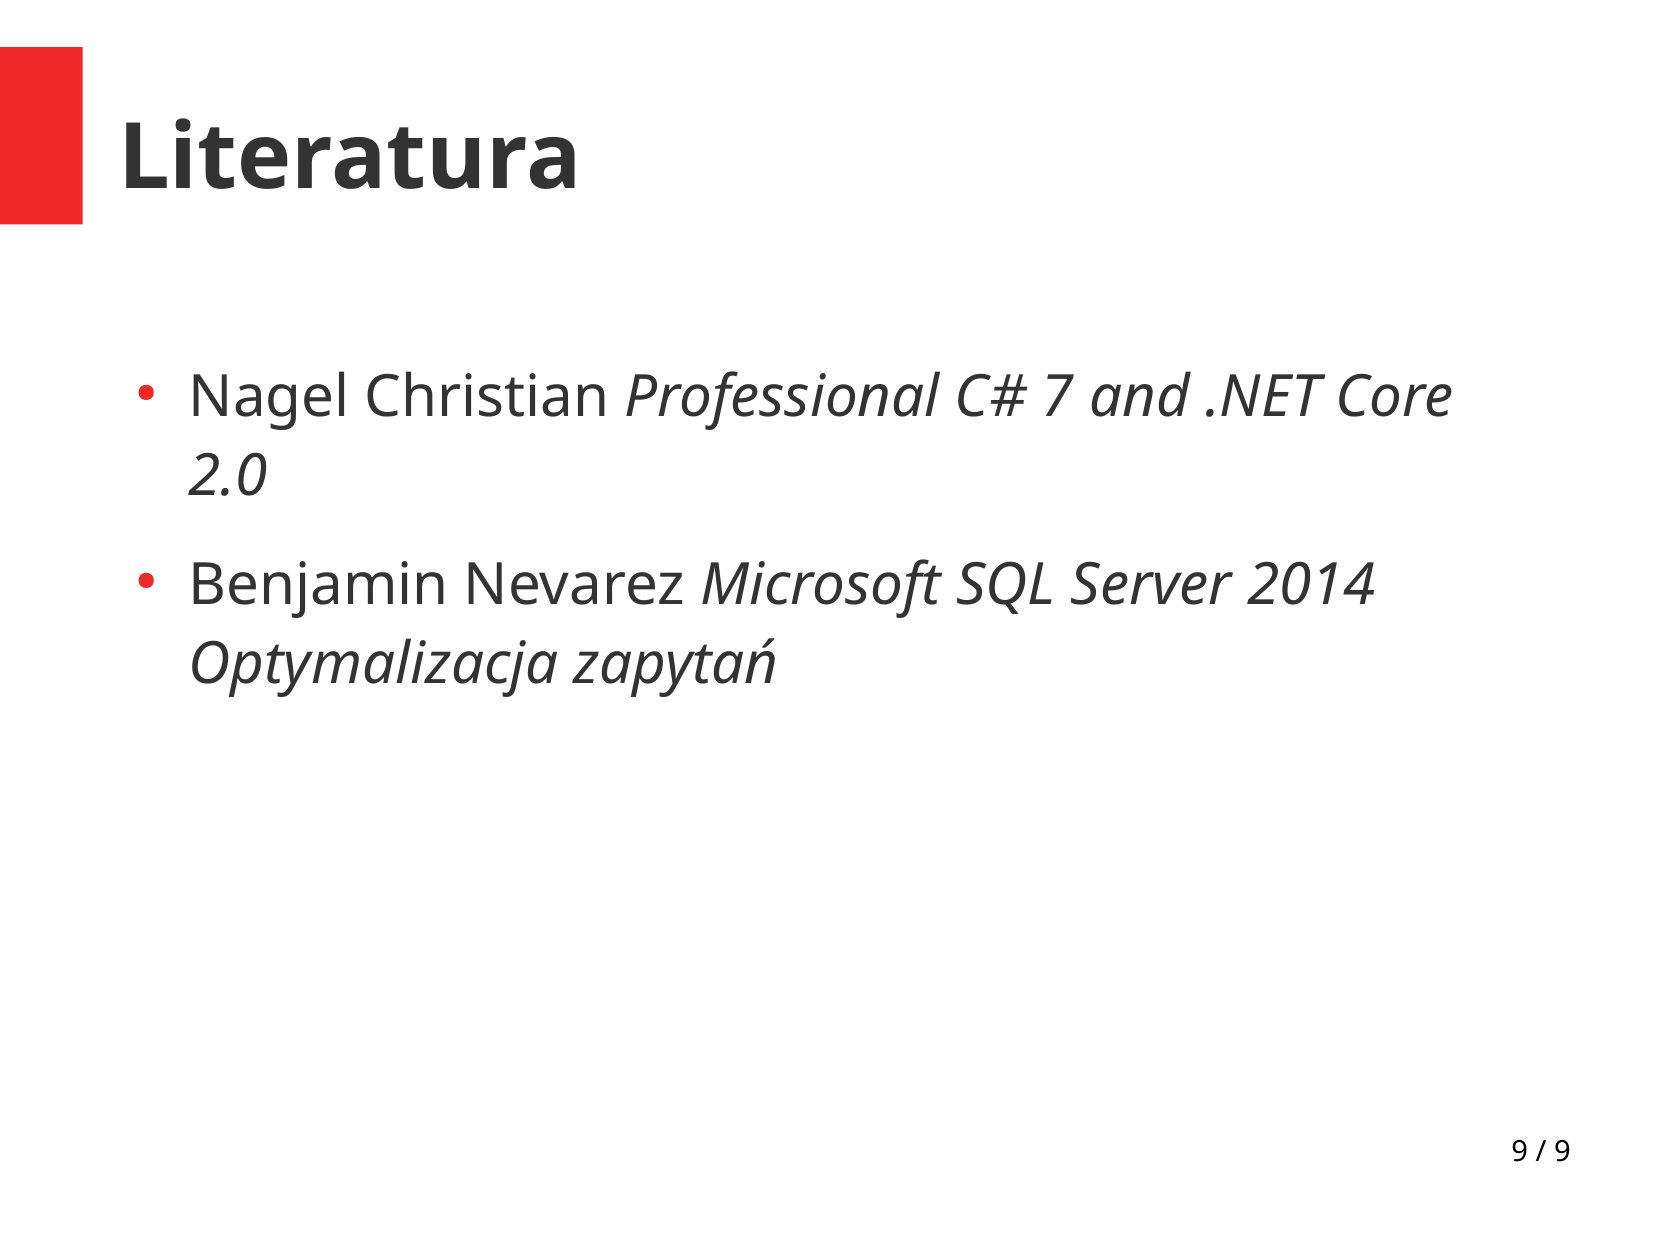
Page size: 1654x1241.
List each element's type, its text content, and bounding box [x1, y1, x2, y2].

list Nagel Christian Professional C# 7 and .NET Core 2.0 Benjamin Nevarez Microsoft SQL Server 2014 Optymalizacja zapytań [118, 354, 1536, 1074]
title Literatura [118, 49, 1571, 257]
